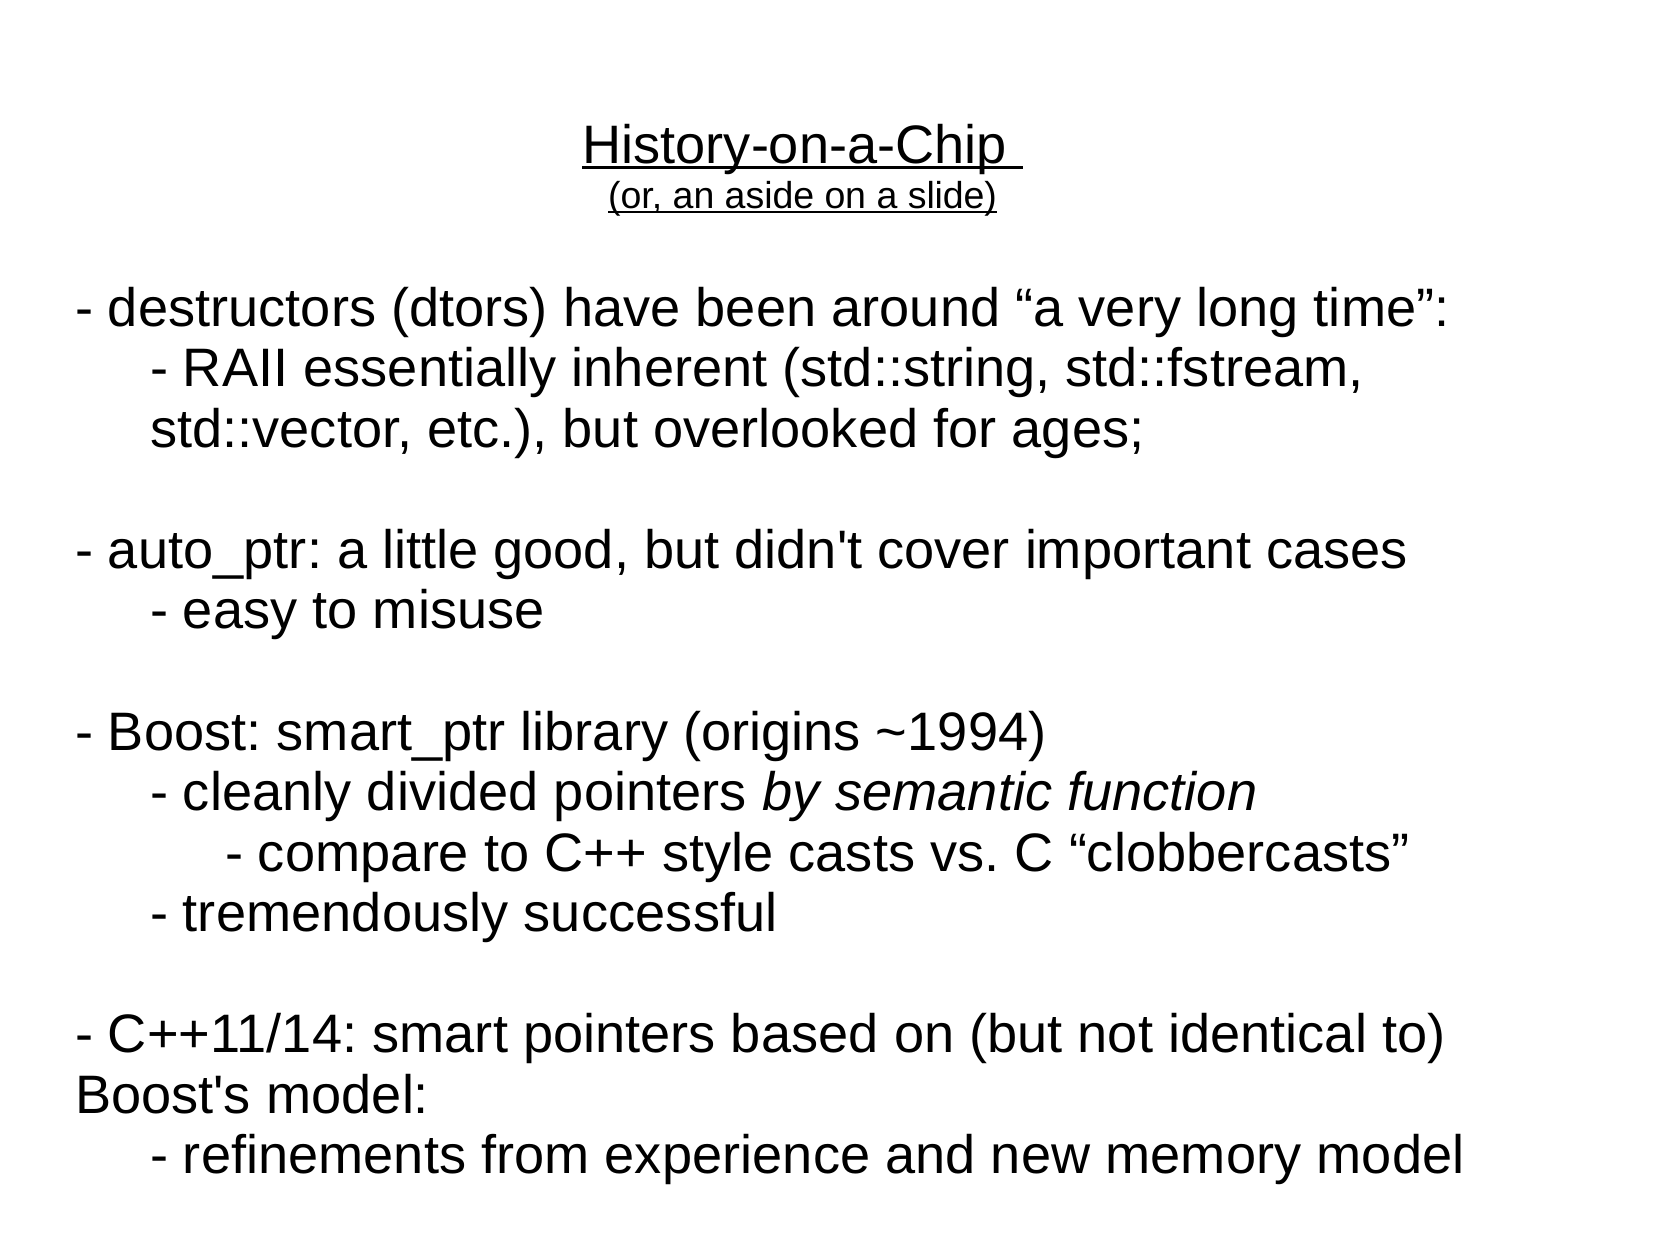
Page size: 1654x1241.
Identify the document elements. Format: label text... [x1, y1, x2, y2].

subtitle History-on-a-Chip (or, an aside on a slide) - destructors (dtors) have been around “a very long time”: - RAII essentially inherent (std::string, std::fstream, std::vector, etc.), but overlooked for ages; - auto_ptr: a little good, but didn't cover important cases - easy to misuse - Boost: smart_ptr library (origins ~1994) - cleanly divided pointers by semantic function - compare to C++ style casts vs. C “clobbercasts” - tremendously successful - C++11/14: smart pointers based on (but not identical to) Boost's model: - refinements from experience and new memory model [75, 114, 1531, 1241]
